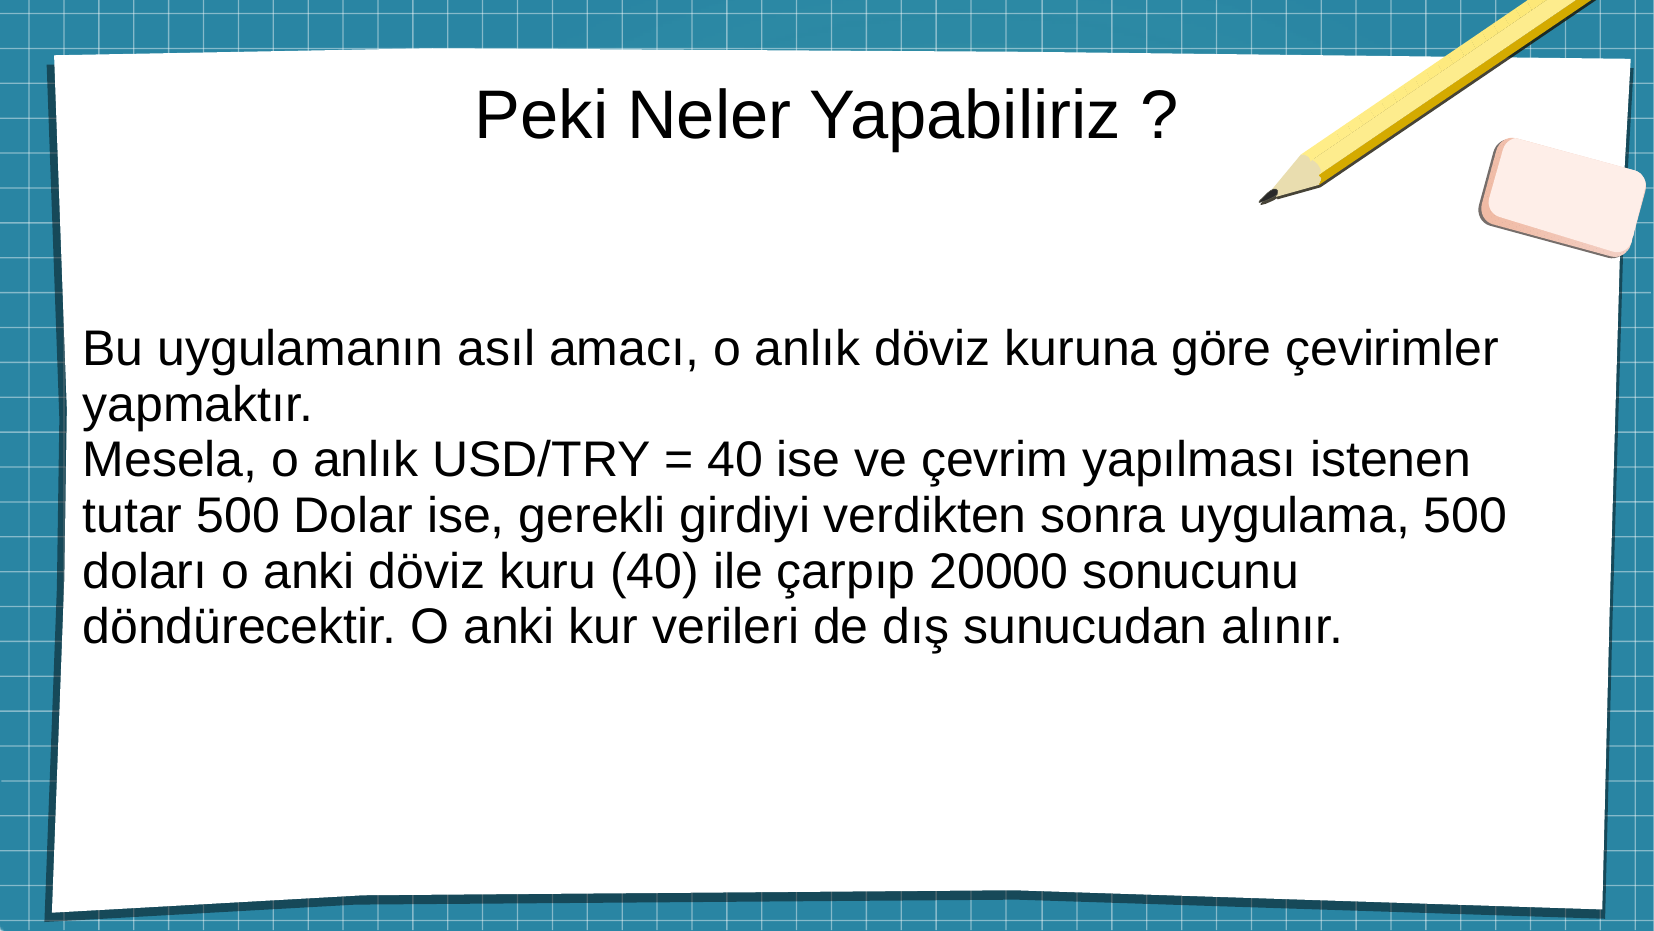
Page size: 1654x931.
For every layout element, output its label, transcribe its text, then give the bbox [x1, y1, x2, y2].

title Peki Neler Yapabiliriz ? [82, 37, 1571, 193]
subtitle Bu uygulamanın asıl amacı, o anlık döviz kuruna göre çevirimler yapmaktır. Mesela, o anlık USD/TRY = 40 ise ve çevrim yapılması istenen tutar 500 Dolar ise, gerekli girdiyi verdikten sonra uygulama, 500 doları o anki döviz kuru (40) ile çarpıp 20000 sonucunu döndürecektir. O anki kur verileri de dış sunucudan alınır. [82, 217, 1571, 758]
